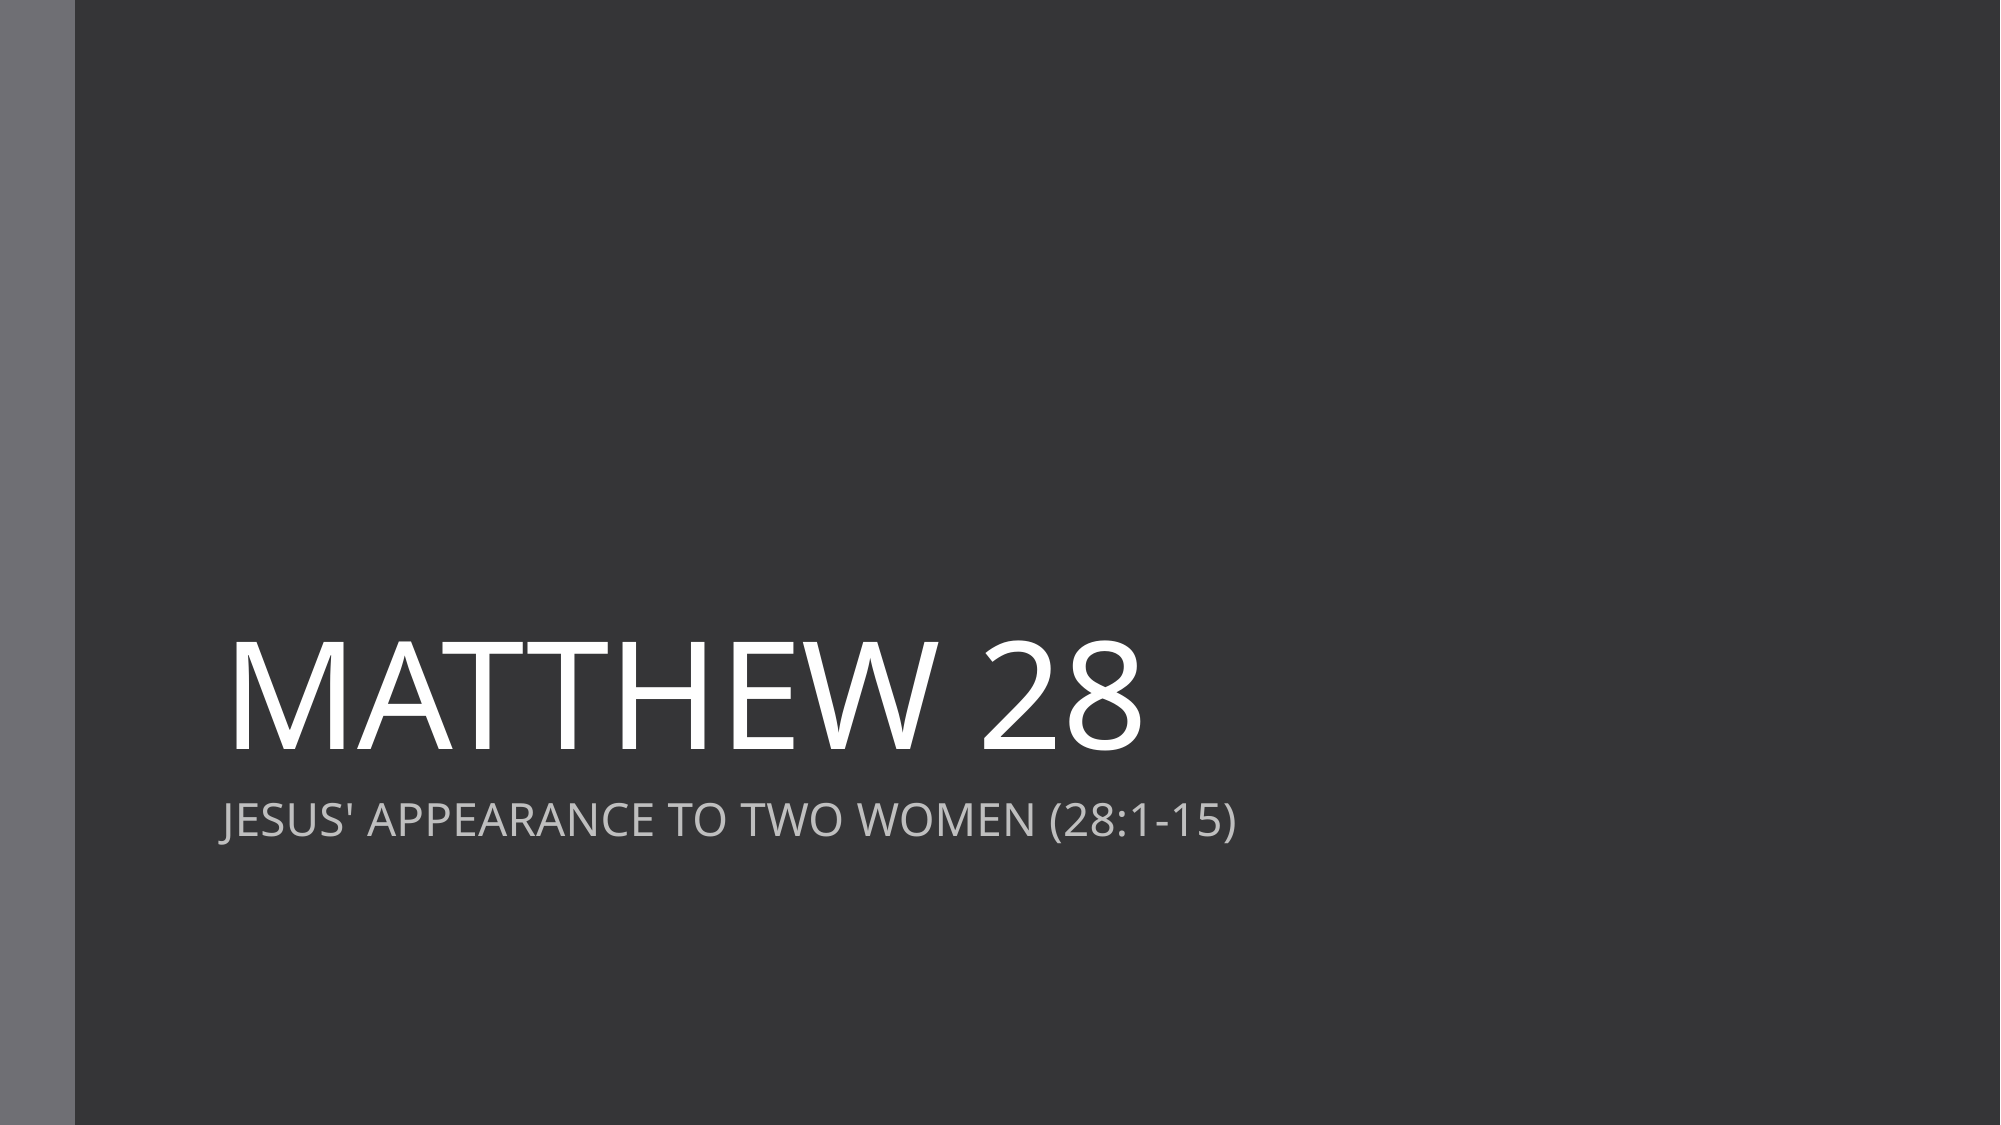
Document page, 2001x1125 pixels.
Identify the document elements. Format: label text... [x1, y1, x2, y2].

title MATTHEW 28 [206, 124, 1752, 787]
subtitle JESUS' APPEARANCE TO TWO WOMEN (28:1-15) [206, 787, 1752, 1066]
